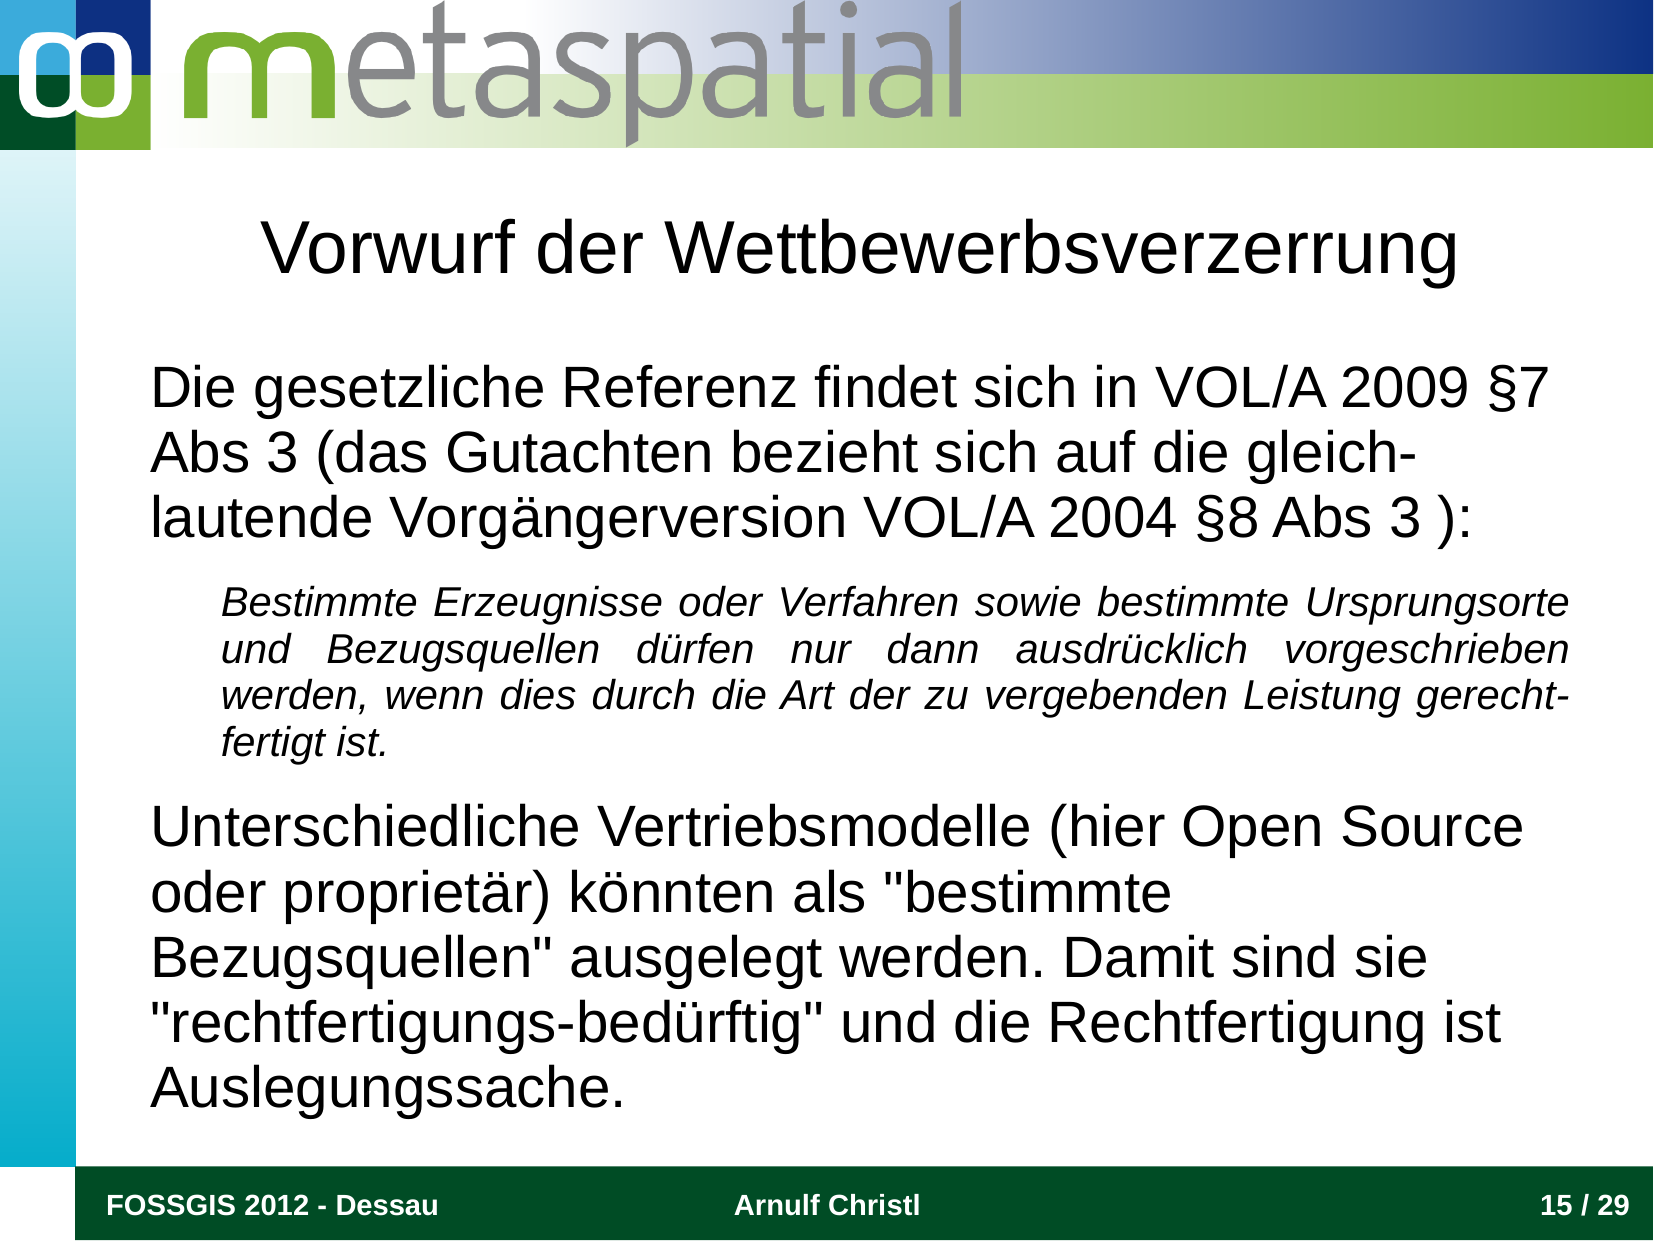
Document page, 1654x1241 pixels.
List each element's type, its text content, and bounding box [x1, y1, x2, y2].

title Vorwurf der Wettbewerbsverzerrung [150, 143, 1571, 351]
picture [0, 0, 961, 150]
list Die gesetzliche Referenz findet sich in VOL/A 2009 §7 Abs 3 (das Gutachten bezieht sich auf die gleich-lautende Vorgängerversion VOL/A 2004 §8 Abs 3 ): Bestimmte Erzeugnisse oder Verfahren sowie bestimmte Ursprungsorte und Bezugsquellen dürfen nur dann ausdrücklich vorgeschrieben werden, wenn dies durch die Art der zu vergebenden Leistung gerecht-fertigt ist. Unterschiedliche Vertriebsmodelle (hier Open Source oder proprietär) könnten als "bestimmte Bezugsquellen" ausgelegt werden. Damit sind sie "rechtfertigungs-bedürftig" und die Rechtfertigung ist Auslegungssache. [150, 354, 1571, 1120]
